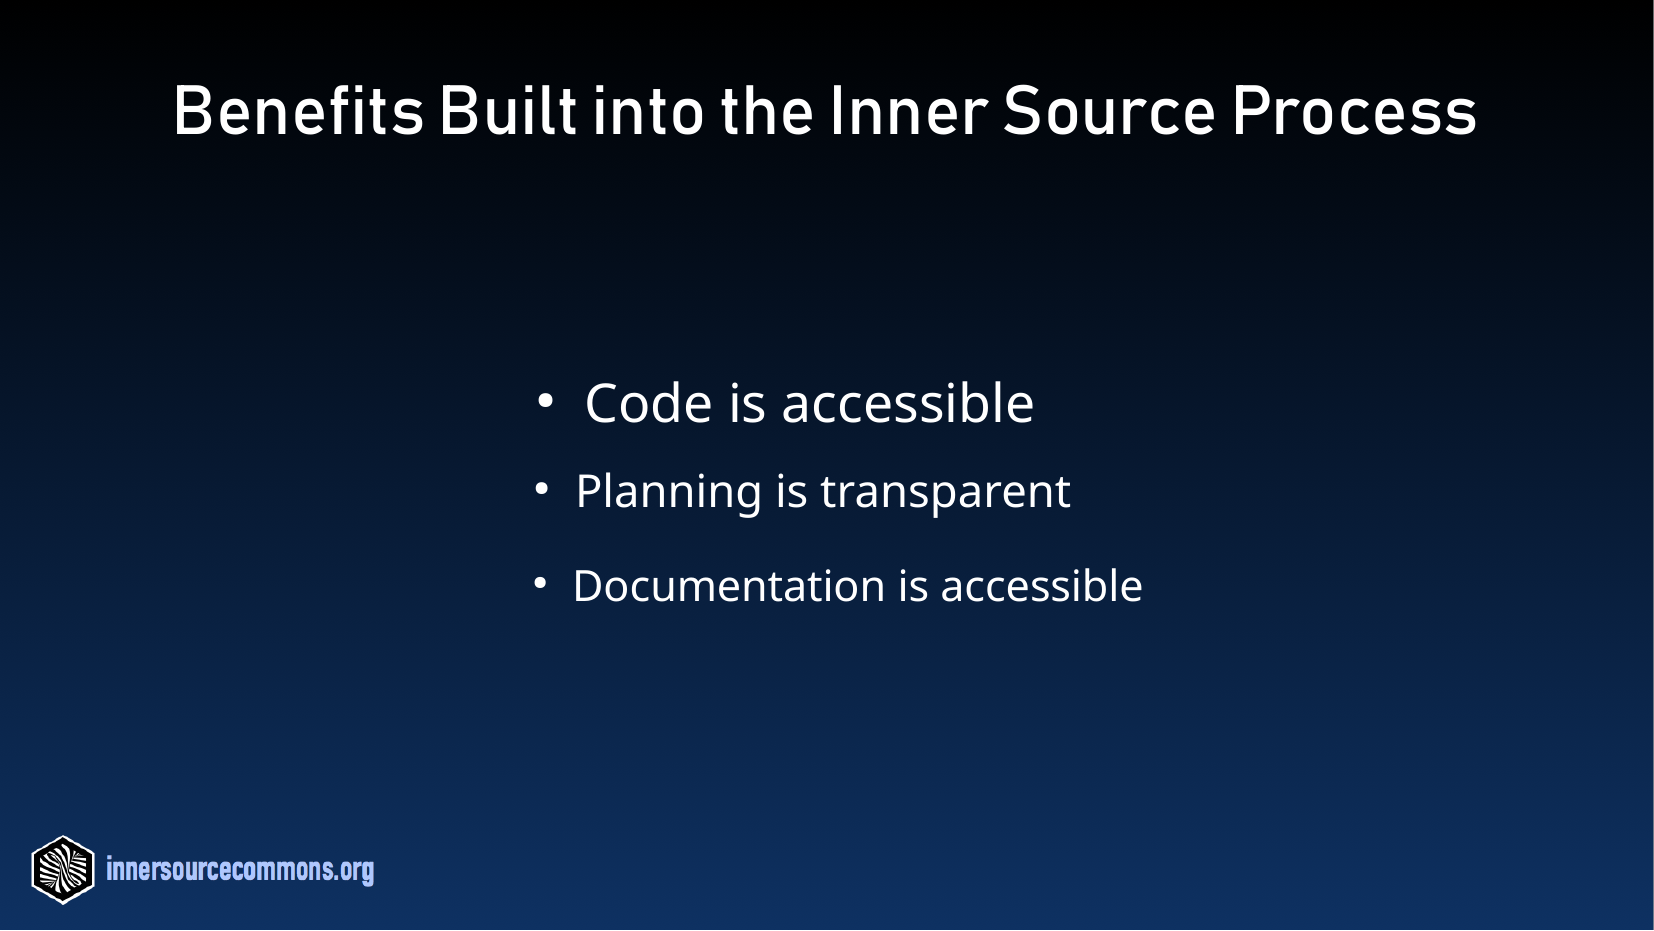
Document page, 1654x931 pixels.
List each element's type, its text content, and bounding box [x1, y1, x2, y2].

text_box Planning is transparent [519, 459, 1097, 533]
text_box Code is accessible [519, 365, 1460, 439]
title Benefits Built into the Inner Source Process [82, 37, 1571, 193]
picture [0, 0, 1654, 930]
text_box Documentation is accessible [519, 555, 1163, 629]
